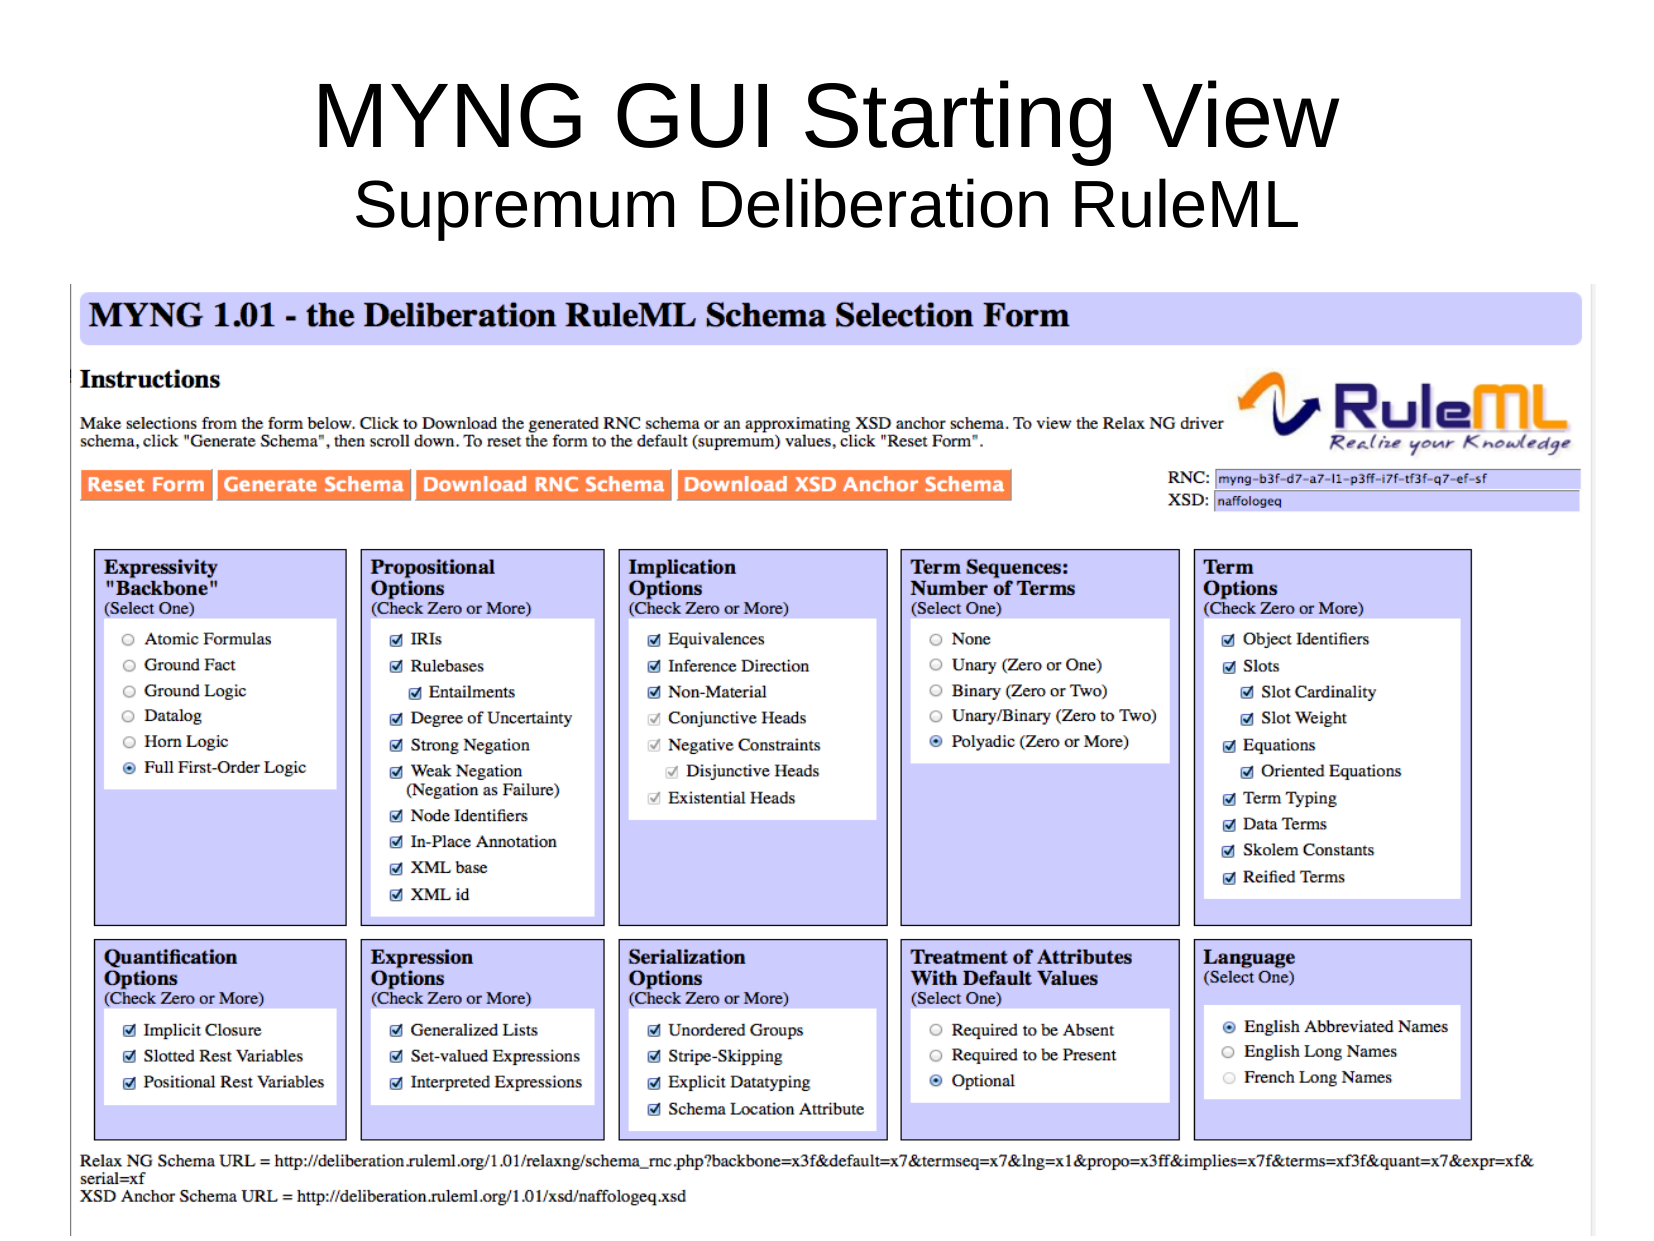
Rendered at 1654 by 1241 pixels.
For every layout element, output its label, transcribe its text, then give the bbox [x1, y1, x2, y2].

picture [70, 284, 1596, 1236]
title MYNG GUI Starting View Supremum Deliberation RuleML [82, 49, 1571, 257]
